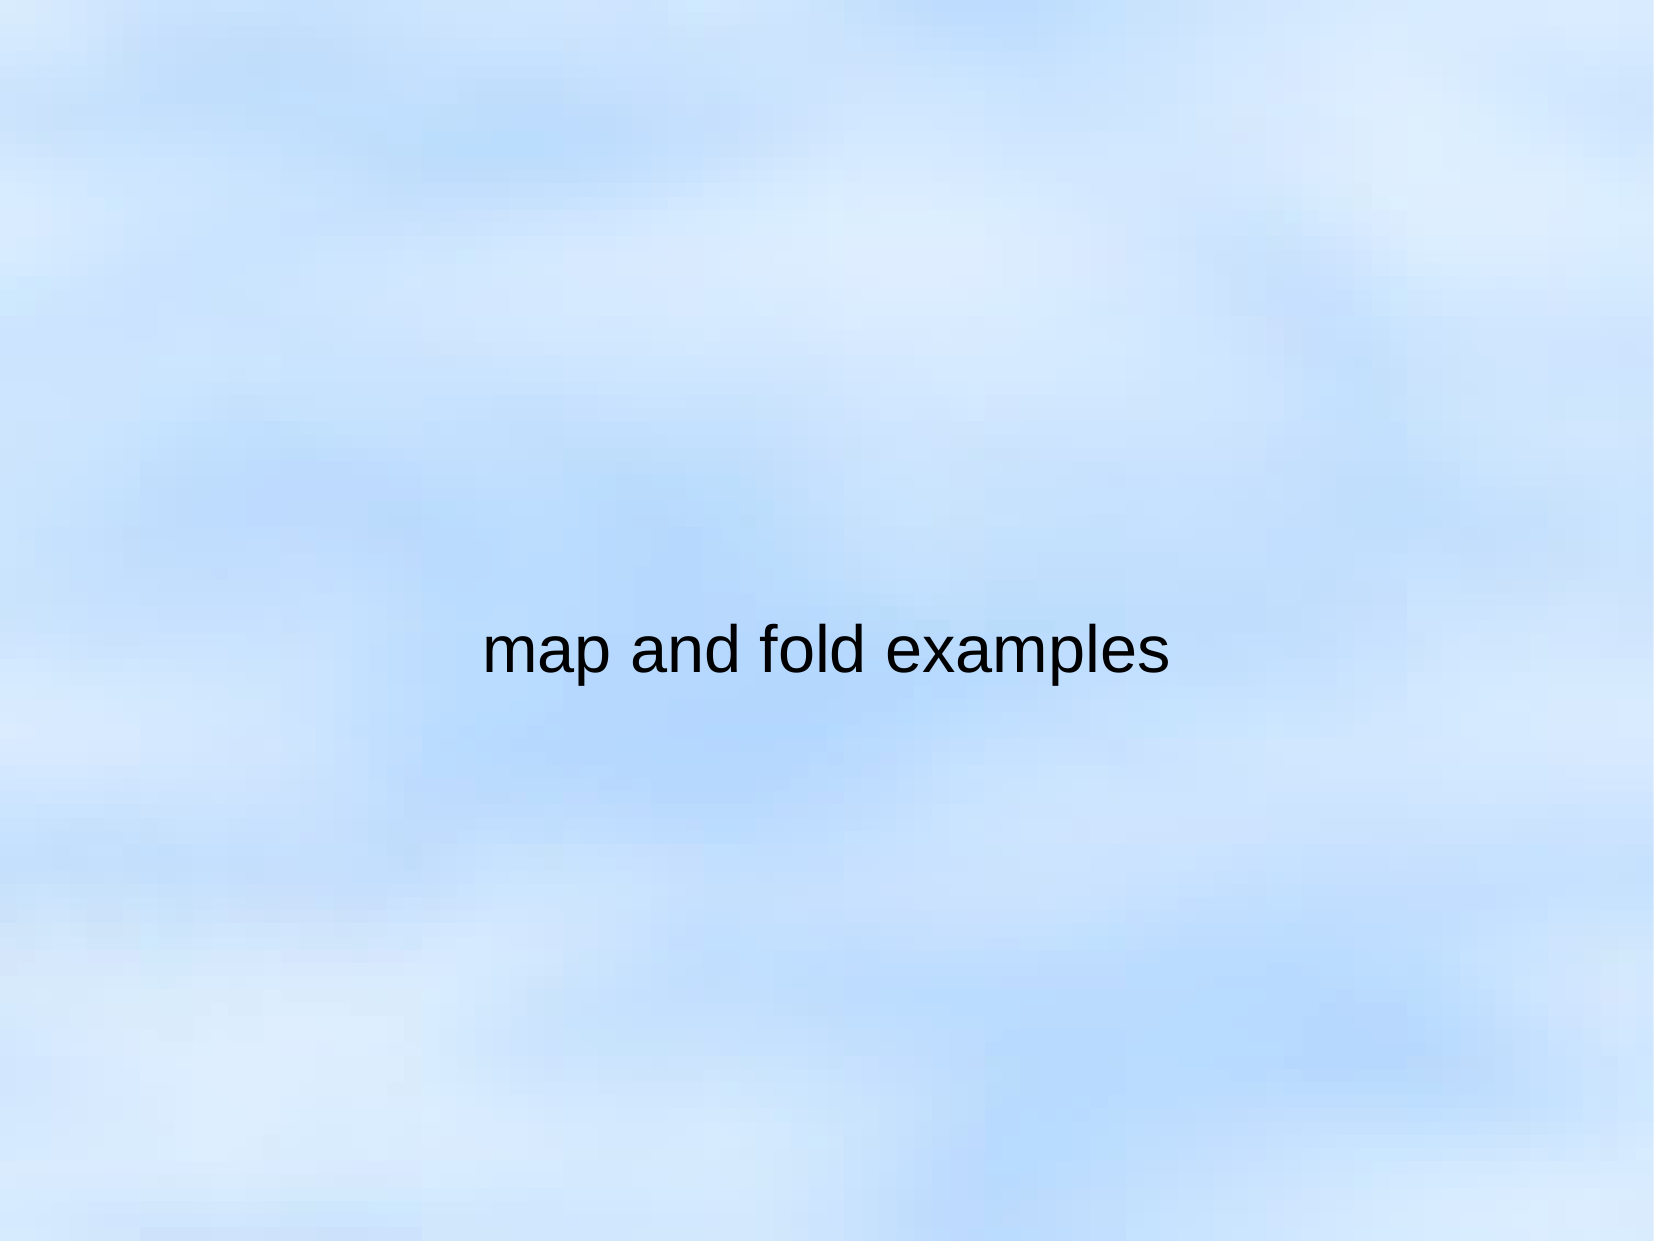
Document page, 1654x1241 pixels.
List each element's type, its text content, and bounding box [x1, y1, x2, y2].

subtitle map and fold examples [82, 290, 1571, 1010]
picture [0, 0, 1654, 1241]
